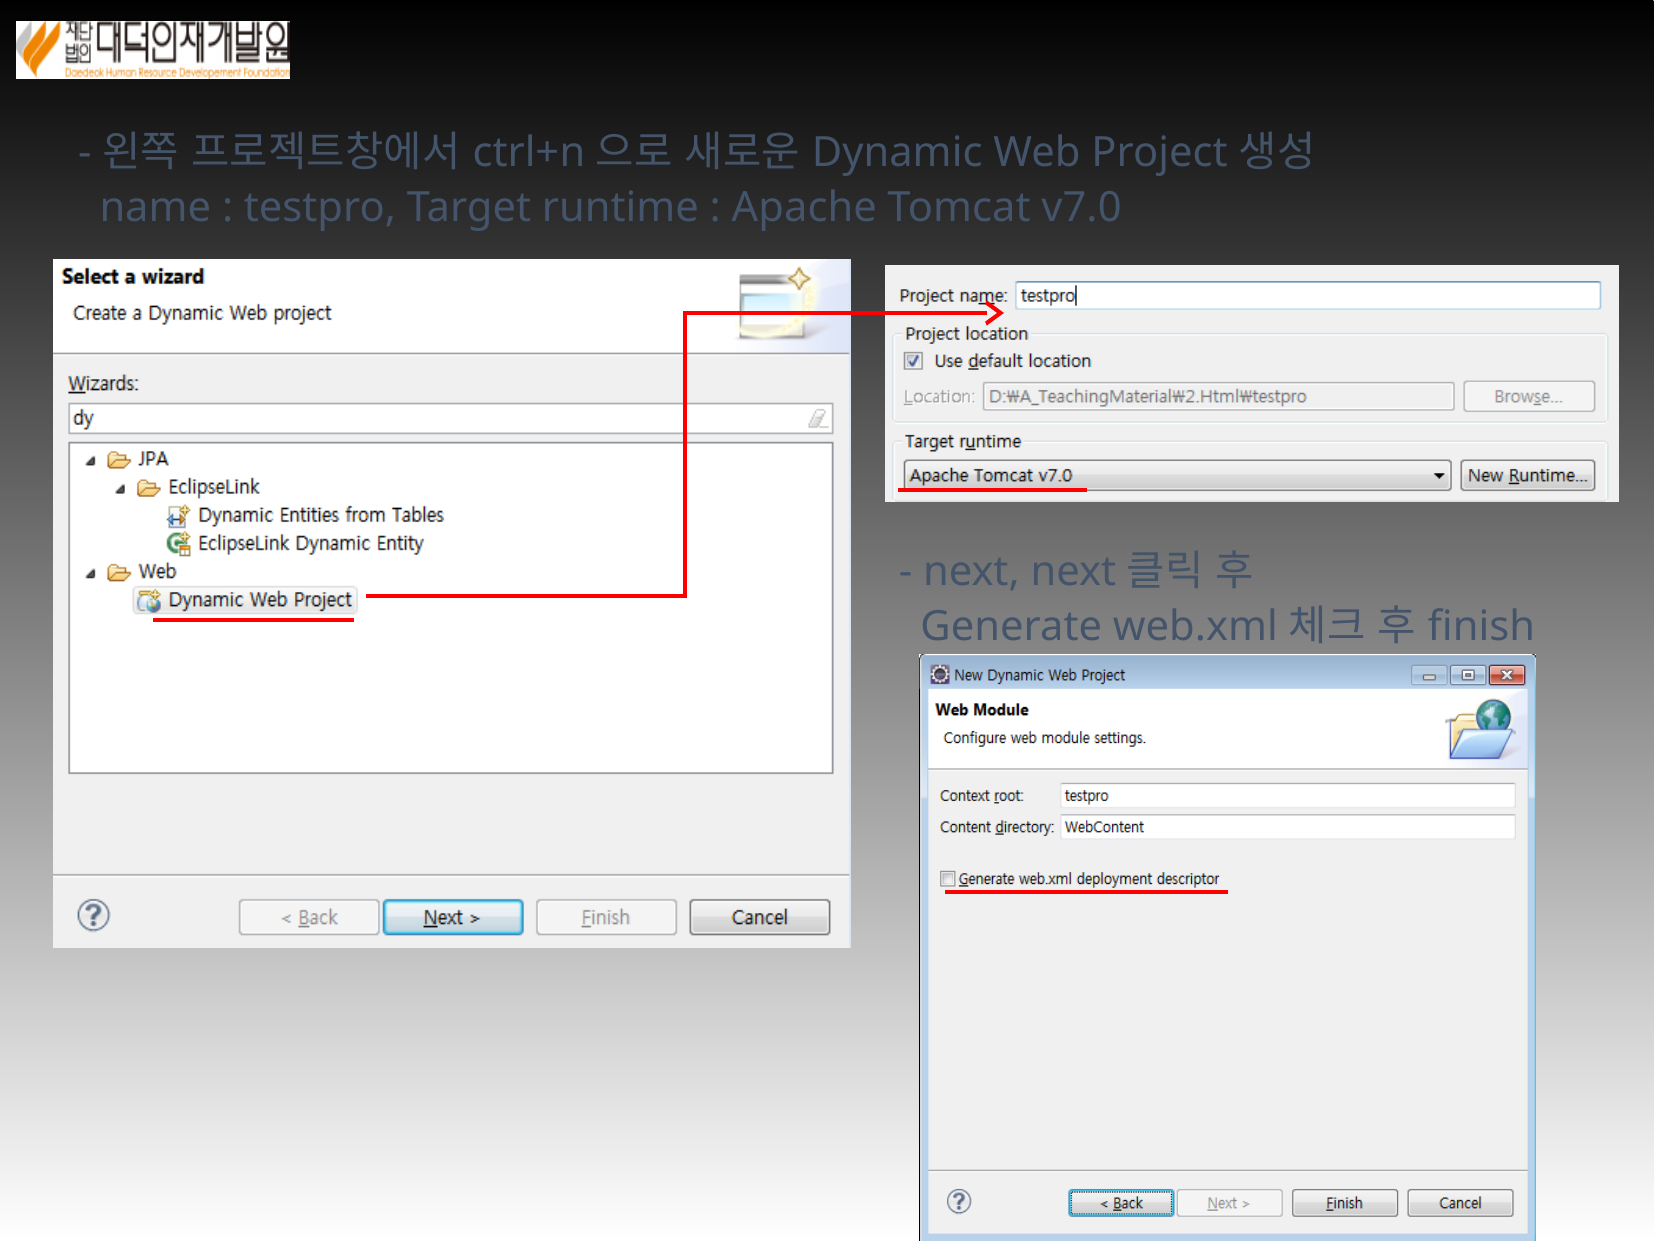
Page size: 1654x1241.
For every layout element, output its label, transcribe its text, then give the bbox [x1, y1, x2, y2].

picture [53, 259, 851, 948]
text_box - next, next 클릭 후 Generate web.xml 체크 후 finish [874, 531, 1571, 657]
text_box - 왼쪽 프로젝트창에서 ctrl+n 으로 새로운 Dynamic Web Project 생성 name : testpro, Target runtime : Apache Tomcat v7.0 [23, 112, 1371, 237]
picture [16, 21, 290, 79]
picture [885, 265, 1619, 502]
picture [919, 654, 1536, 1241]
